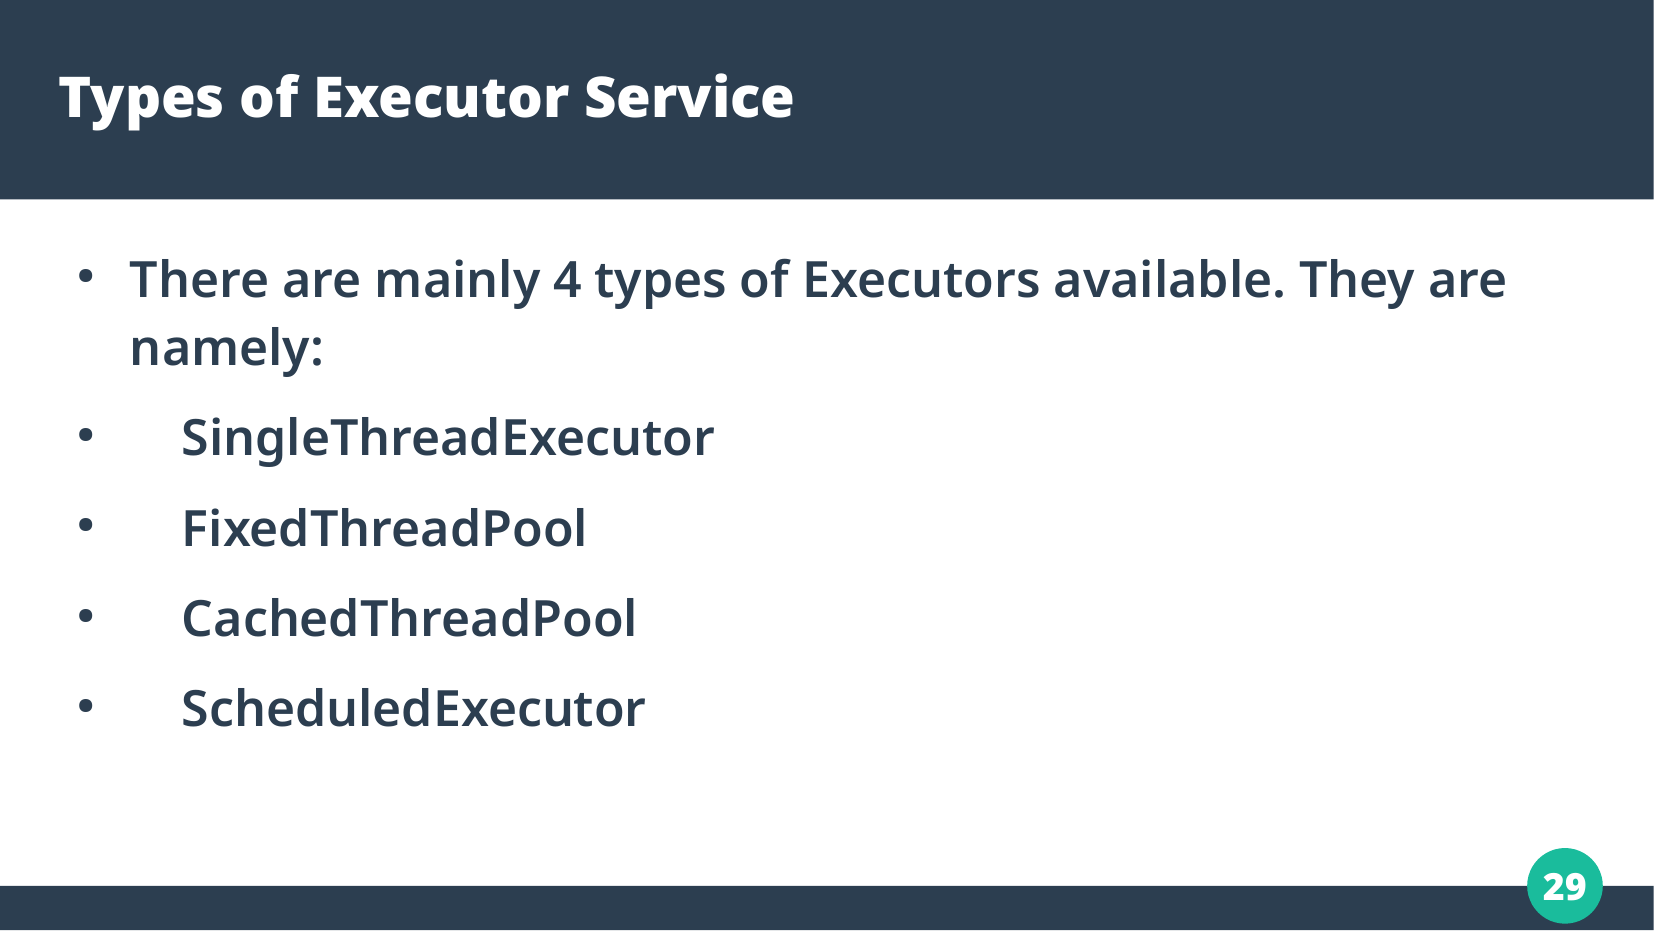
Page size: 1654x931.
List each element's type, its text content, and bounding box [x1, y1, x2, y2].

title Types of Executor Service [59, 37, 1595, 155]
list There are mainly 4 types of Executors available. They are namely: SingleThreadExecutor FixedThreadPool CachedThreadPool ScheduledExecutor [59, 243, 1595, 864]
